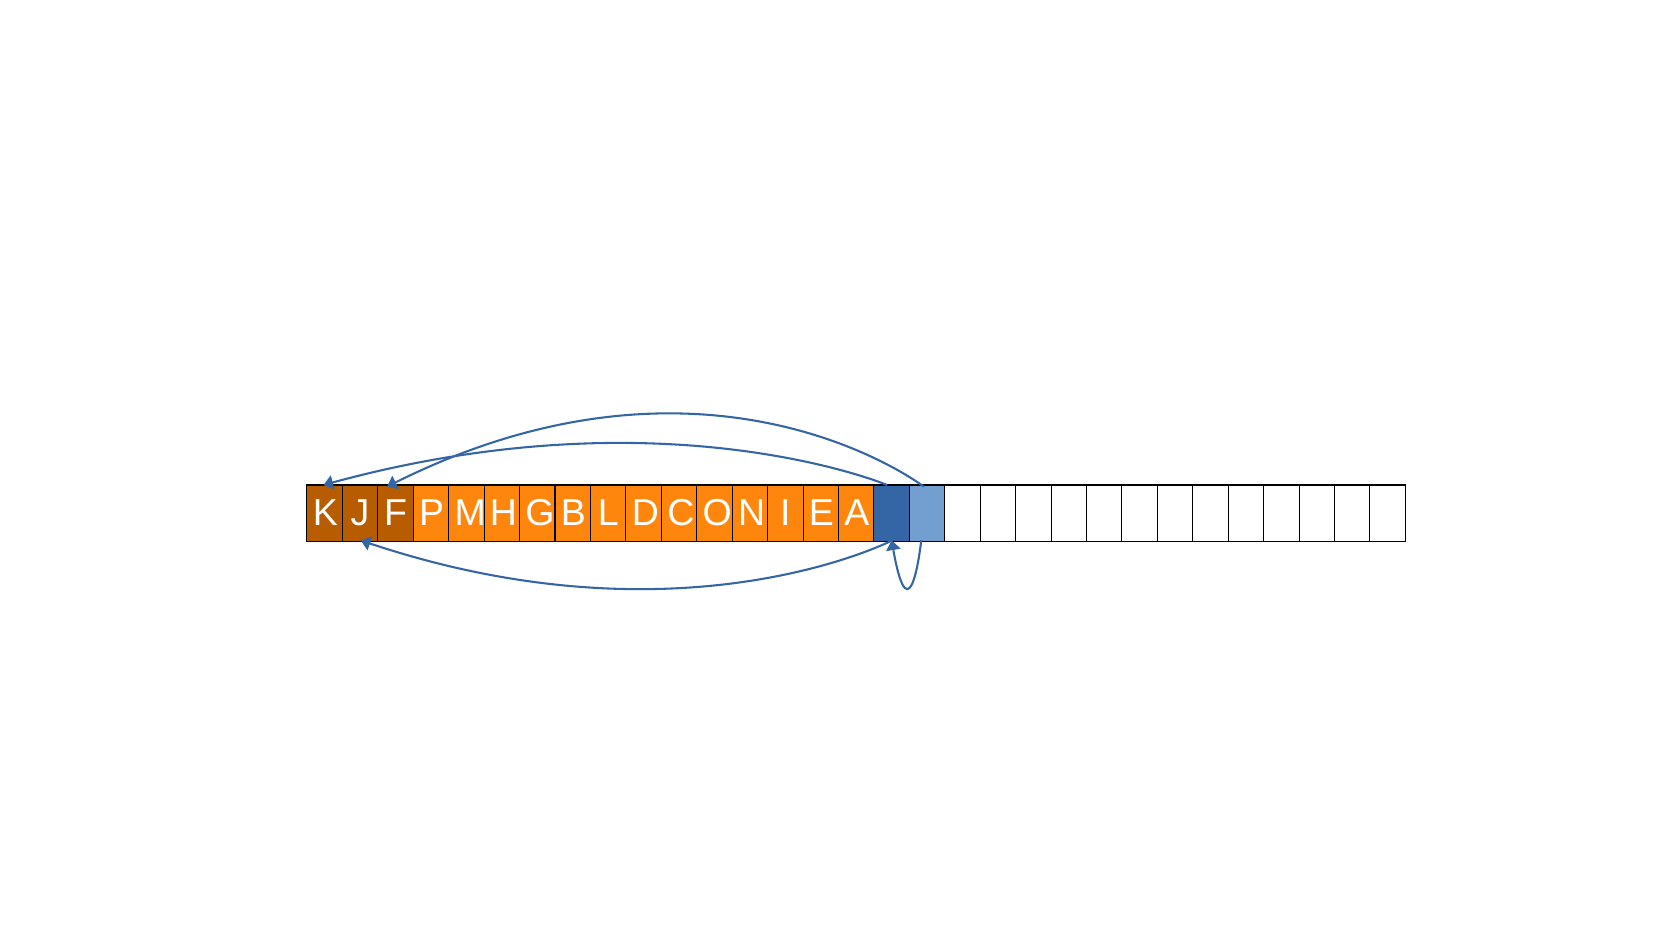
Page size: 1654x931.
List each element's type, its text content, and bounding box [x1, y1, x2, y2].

table_header I [768, 486, 803, 541]
table_header L [591, 486, 625, 541]
table_header F [378, 486, 413, 541]
table_header [1370, 486, 1405, 541]
table_header C [662, 486, 696, 541]
table_header K [307, 486, 342, 541]
table_header N [733, 486, 767, 541]
table_header M [449, 486, 484, 541]
table_header E [804, 486, 838, 541]
table_header B [556, 486, 590, 541]
table_header [1300, 486, 1334, 541]
table_header [1087, 486, 1121, 541]
table_header [1193, 486, 1228, 541]
table_header H [485, 486, 519, 541]
table_header A [839, 486, 873, 541]
table_header [1264, 486, 1299, 541]
table_header G [520, 486, 554, 541]
table_header [981, 486, 1015, 541]
table_header [1158, 486, 1192, 541]
table_header J [343, 486, 377, 541]
table_header O [697, 486, 732, 541]
table_header [1335, 486, 1369, 541]
table_header D [626, 486, 661, 541]
table_header [945, 486, 980, 541]
table_header [874, 486, 909, 541]
table_header [1229, 486, 1263, 541]
table_header P [414, 486, 448, 541]
table_header [1052, 486, 1086, 541]
table_header [1122, 486, 1157, 541]
table_header [910, 486, 944, 541]
table_header [1016, 486, 1051, 541]
